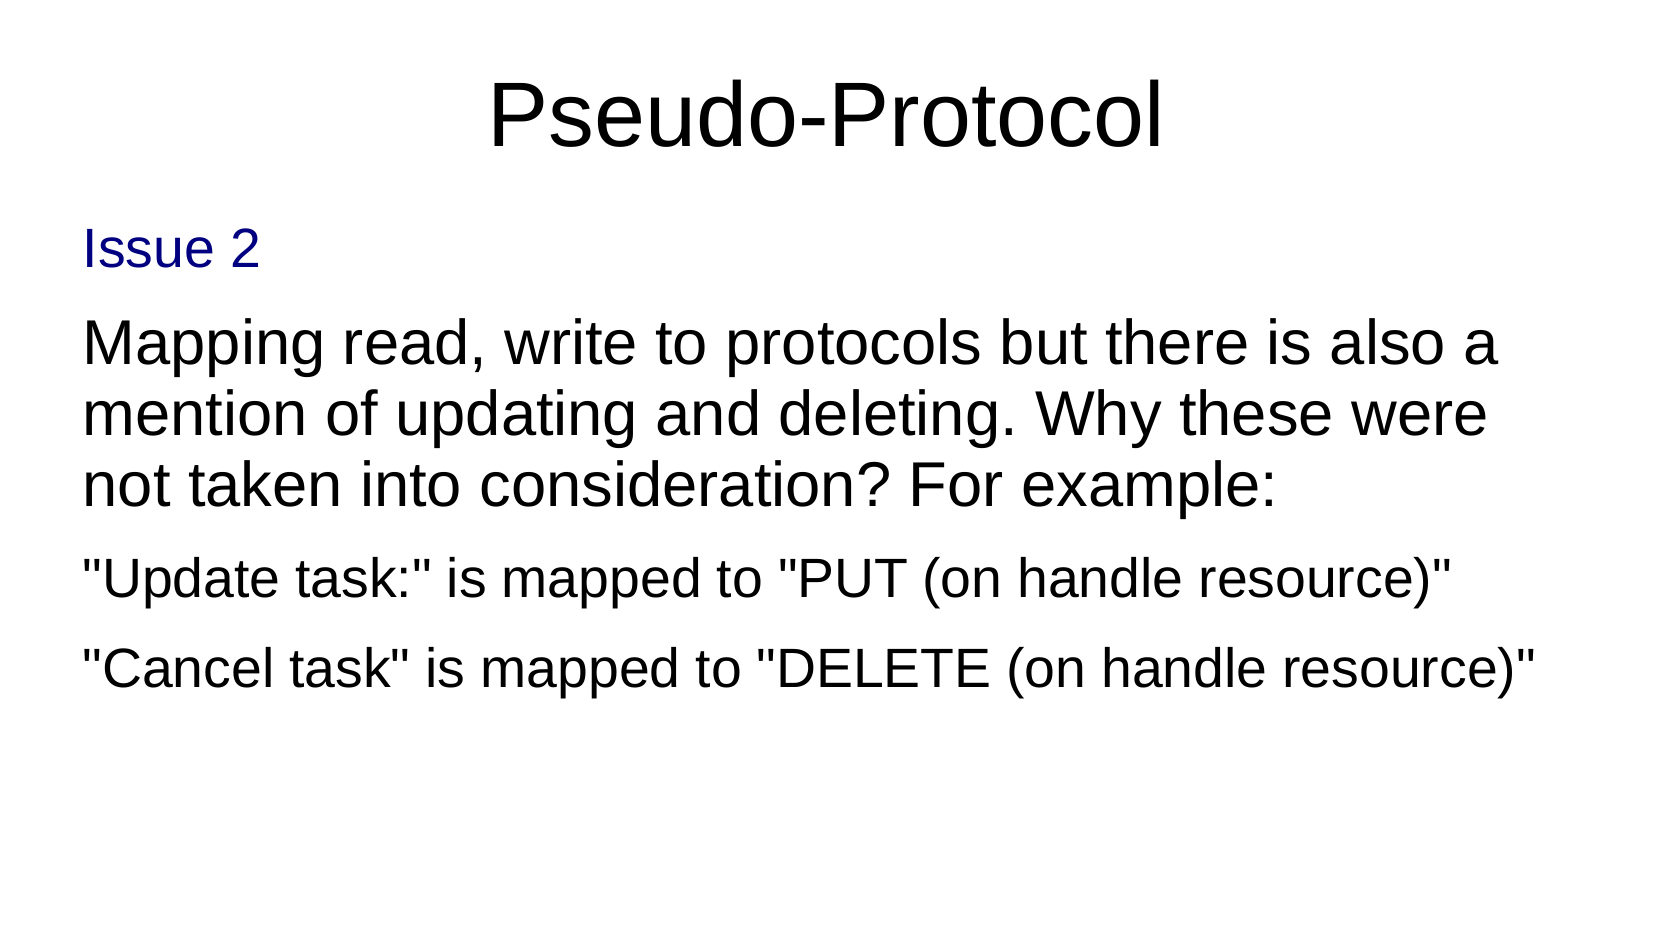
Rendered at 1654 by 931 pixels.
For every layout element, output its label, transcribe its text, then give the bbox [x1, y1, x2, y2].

list Issue 2 Mapping read, write to protocols but there is also a mention of updating and deleting. Why these were not taken into consideration? For example: "Update task:" is mapped to "PUT (on handle resource)" "Cancel task" is mapped to "DELETE (on handle resource)" [82, 217, 1571, 758]
title Pseudo-Protocol [82, 37, 1571, 193]
